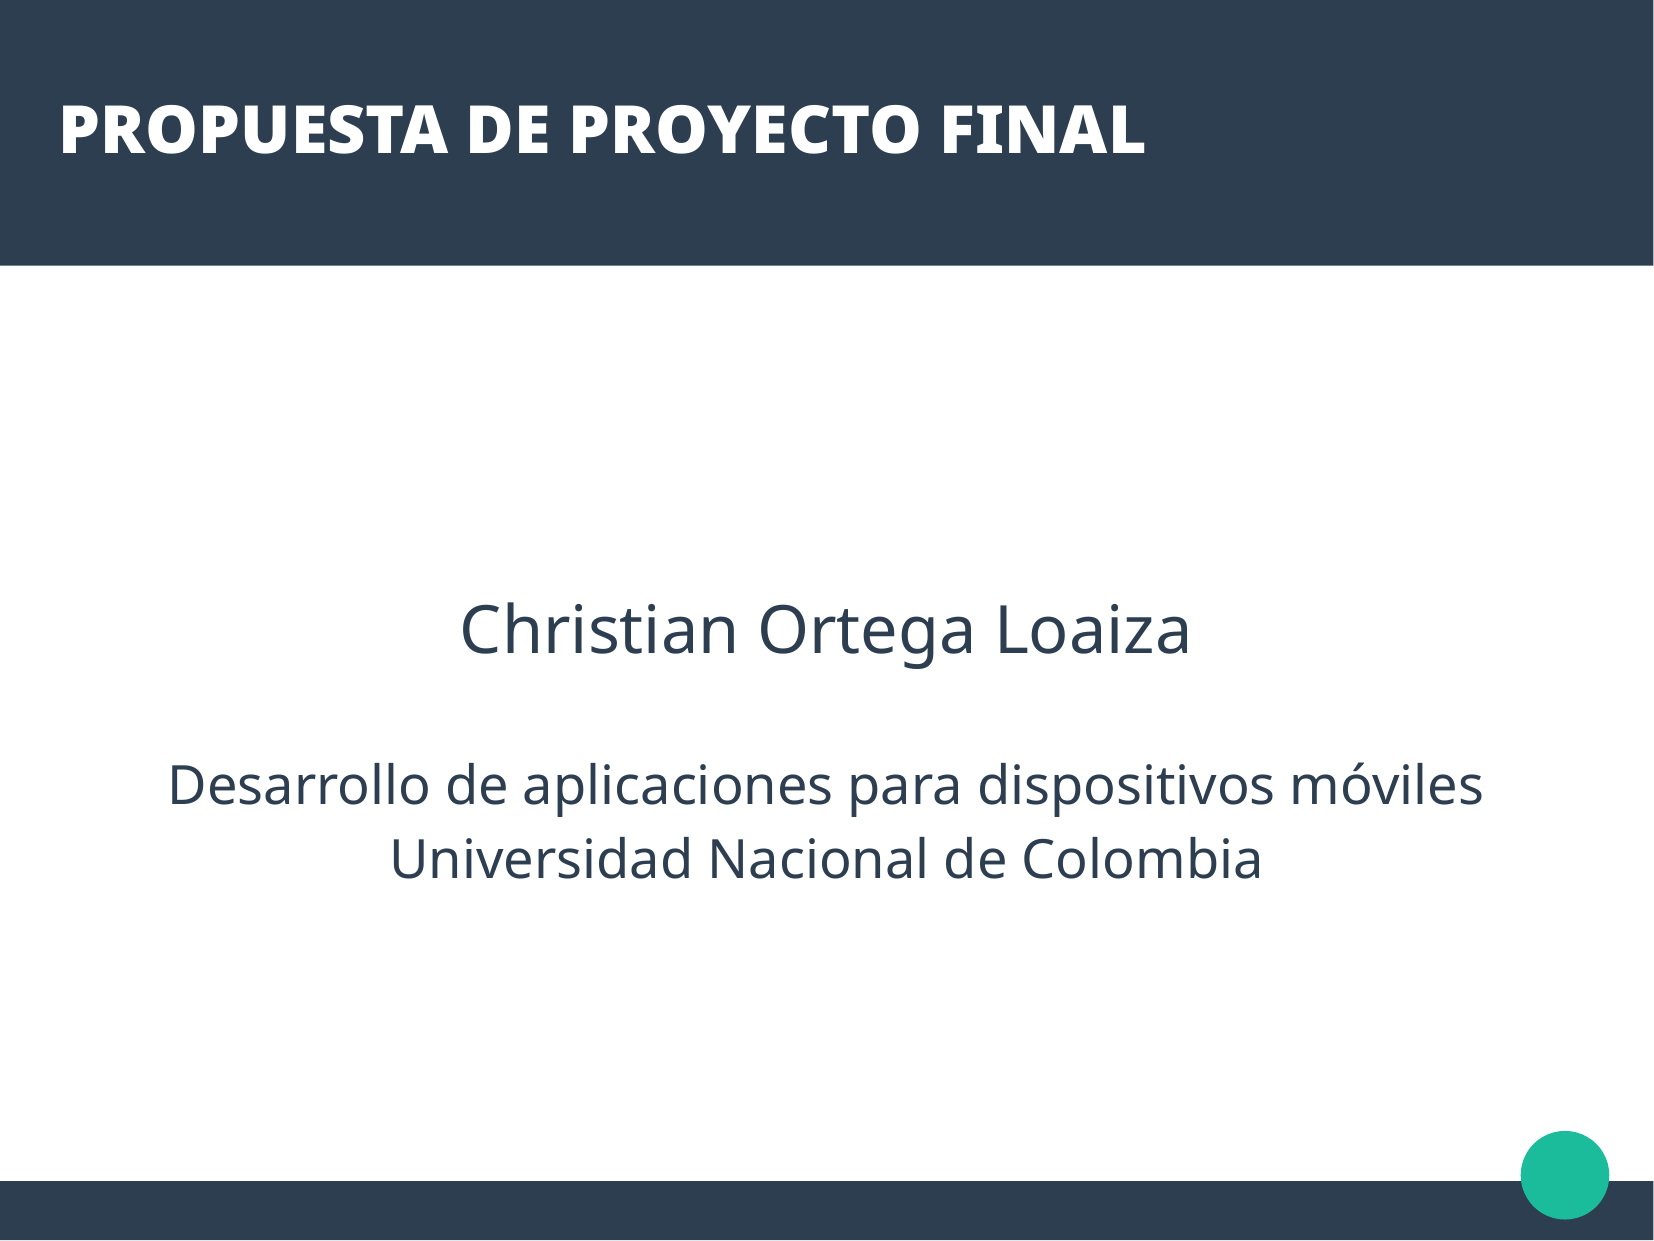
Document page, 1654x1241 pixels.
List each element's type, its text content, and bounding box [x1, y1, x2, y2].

subtitle Christian Ortega Loaiza Desarrollo de aplicaciones para dispositivos móviles Universidad Nacional de Colombia [59, 324, 1595, 1152]
title PROPUESTA DE PROYECTO FINAL [59, 49, 1595, 207]
